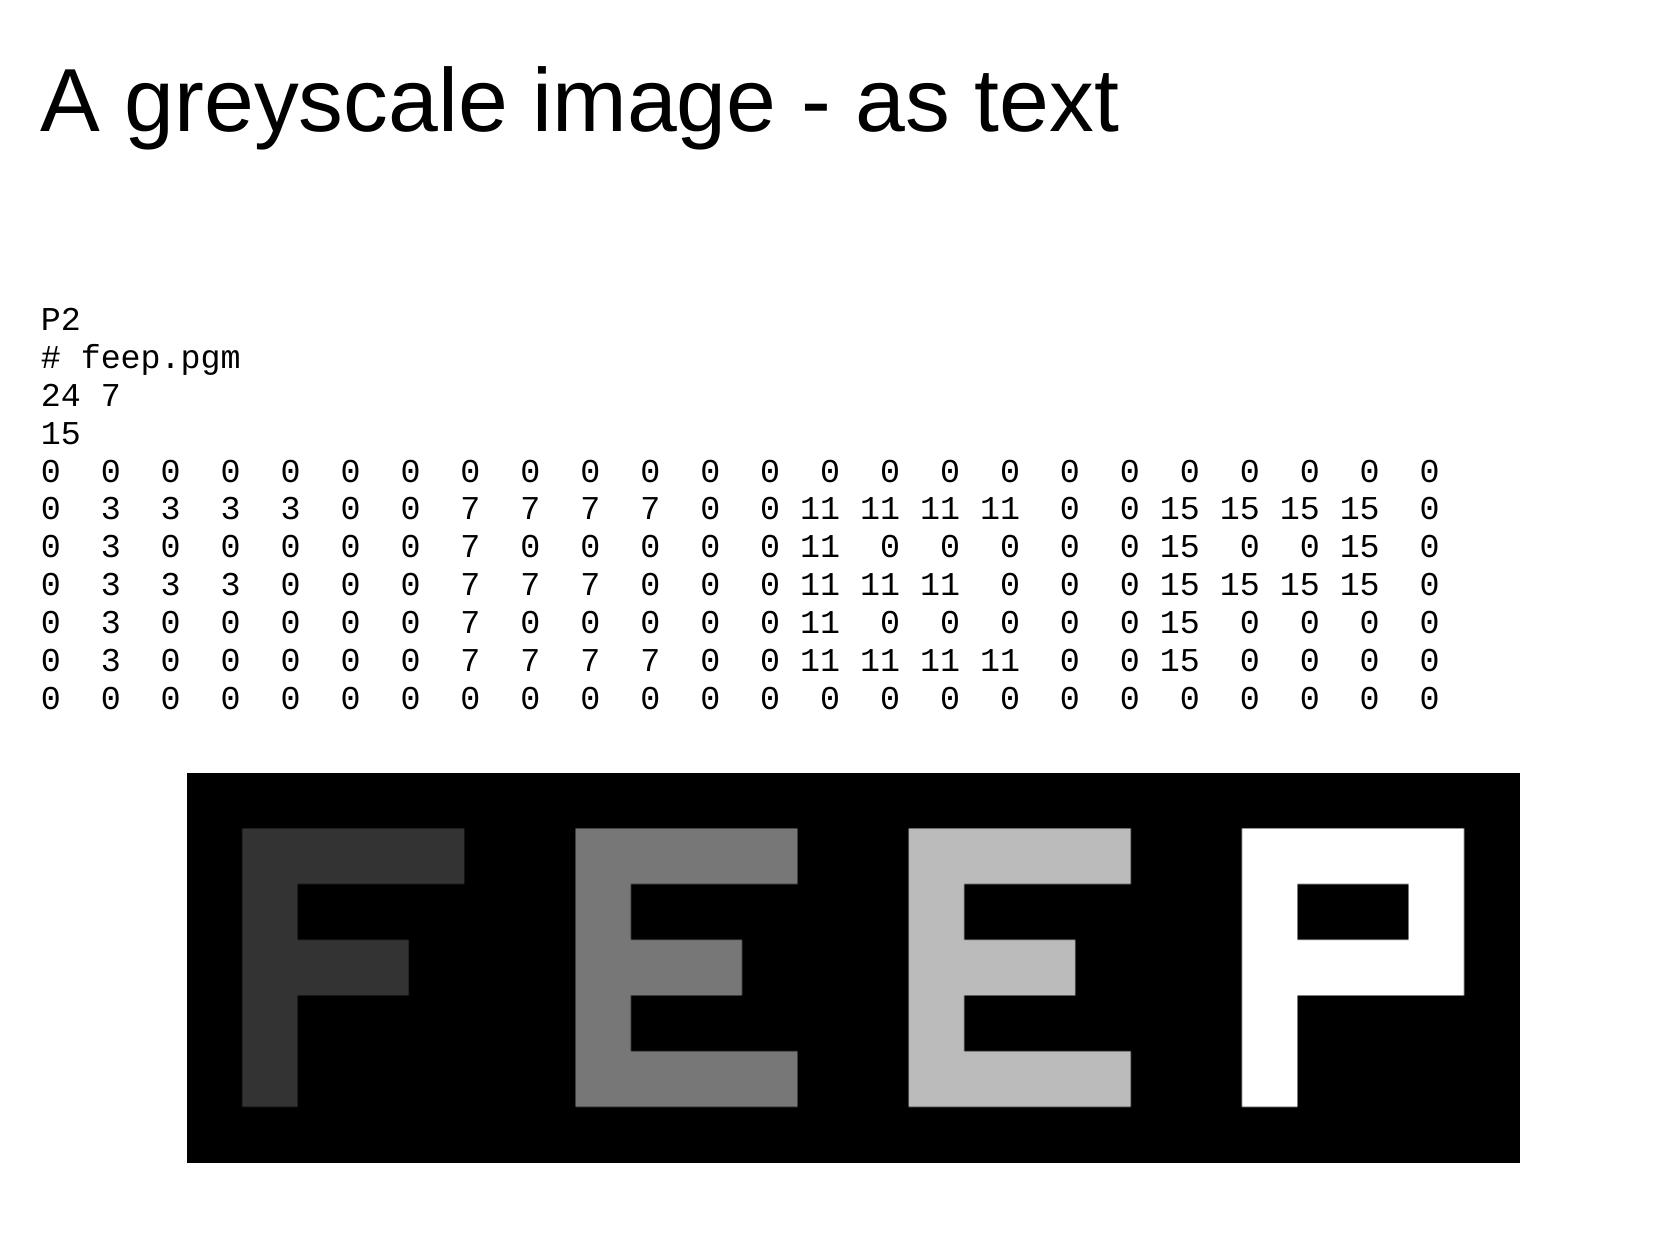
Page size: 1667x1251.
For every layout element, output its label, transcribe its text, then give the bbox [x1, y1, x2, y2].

title A greyscale image - as text [40, 50, 1627, 201]
picture [187, 773, 1520, 1163]
list P2 # feep.pgm 24 7 15 0 0 0 0 0 0 0 0 0 0 0 0 0 0 0 0 0 0 0 0 0 0 0 0 0 3 3 3 3 0 0 7 7 7 7 0 0 11 11 11 11 0 0 15 15 15 15 0 0 3 0 0 0 0 0 7 0 0 0 0 0 11 0 0 0 0 0 15 0 0 15 0 0 3 3 3 0 0 0 7 7 7 0 0 0 11 11 11 0 0 0 15 15 15 15 0 0 3 0 0 0 0 0 7 0 0 0 0 0 11 0 0 0 0 0 15 0 0 0 0 0 3 0 0 0 0 0 7 7 7 7 0 0 11 11 11 11 0 0 15 0 0 0 0 0 0 0 0 0 0 0 0 0 0 0 0 0 0 0 0 0 0 0 0 0 0 0 0 [40, 300, 1626, 1238]
